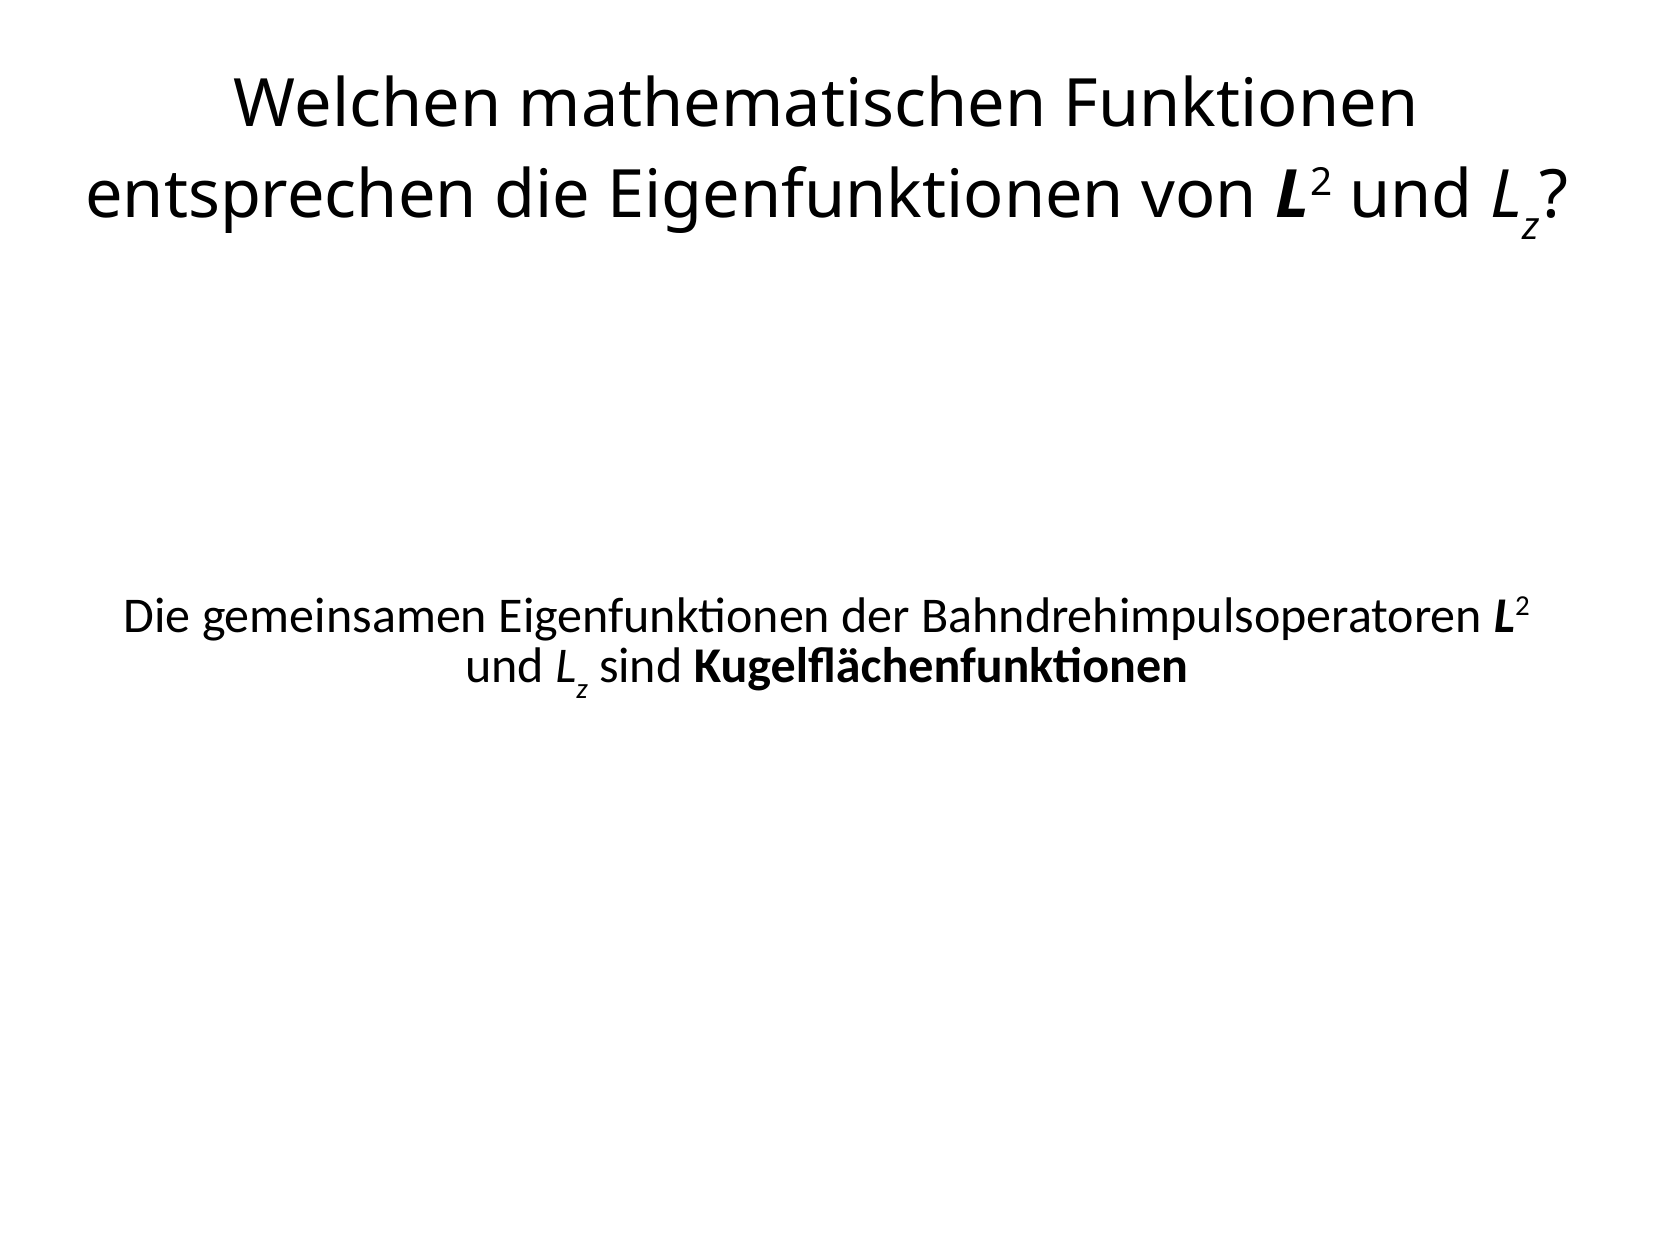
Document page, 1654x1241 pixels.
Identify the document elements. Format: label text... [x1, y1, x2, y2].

title Welchen mathematischen Funktionen entsprechen die Eigenfunktionen von L2 und Lz? [82, 49, 1571, 257]
subtitle Die gemeinsamen Eigenfunktionen der Bahndrehimpulsoperatoren L2 und Lz sind Kugelflächenfunktionen [82, 290, 1571, 1010]
